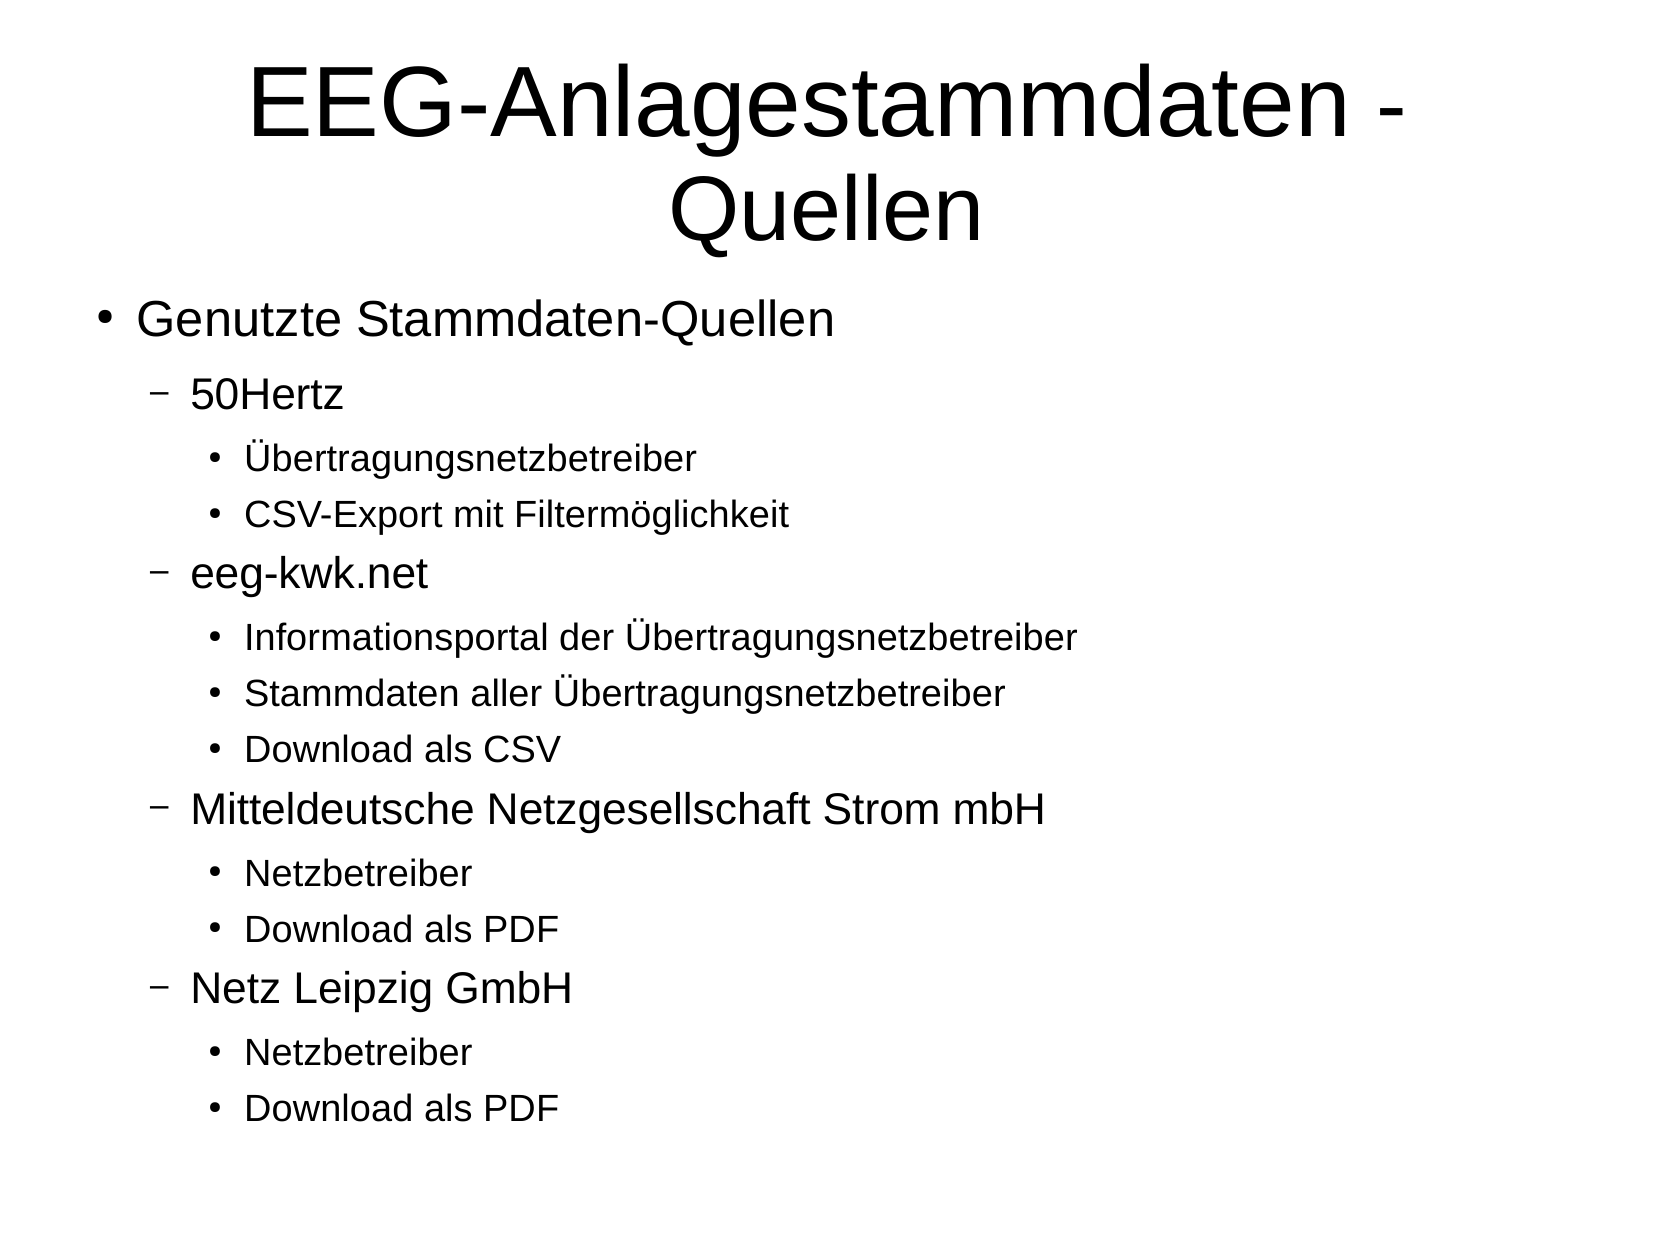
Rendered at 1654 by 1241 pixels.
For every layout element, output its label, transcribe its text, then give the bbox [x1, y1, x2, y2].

title EEG-Anlagestammdaten - Quellen [82, 45, 1571, 261]
list Genutzte Stammdaten-Quellen 50Hertz Übertragungsnetzbetreiber CSV-Export mit Filtermöglichkeit eeg-kwk.net Informationsportal der Übertragungsnetzbetreiber Stammdaten aller Übertragungsnetzbetreiber Download als CSV Mitteldeutsche Netzgesellschaft Strom mbH Netzbetreiber Download als PDF Netz Leipzig GmbH Netzbetreiber Download als PDF [82, 290, 1571, 1134]
